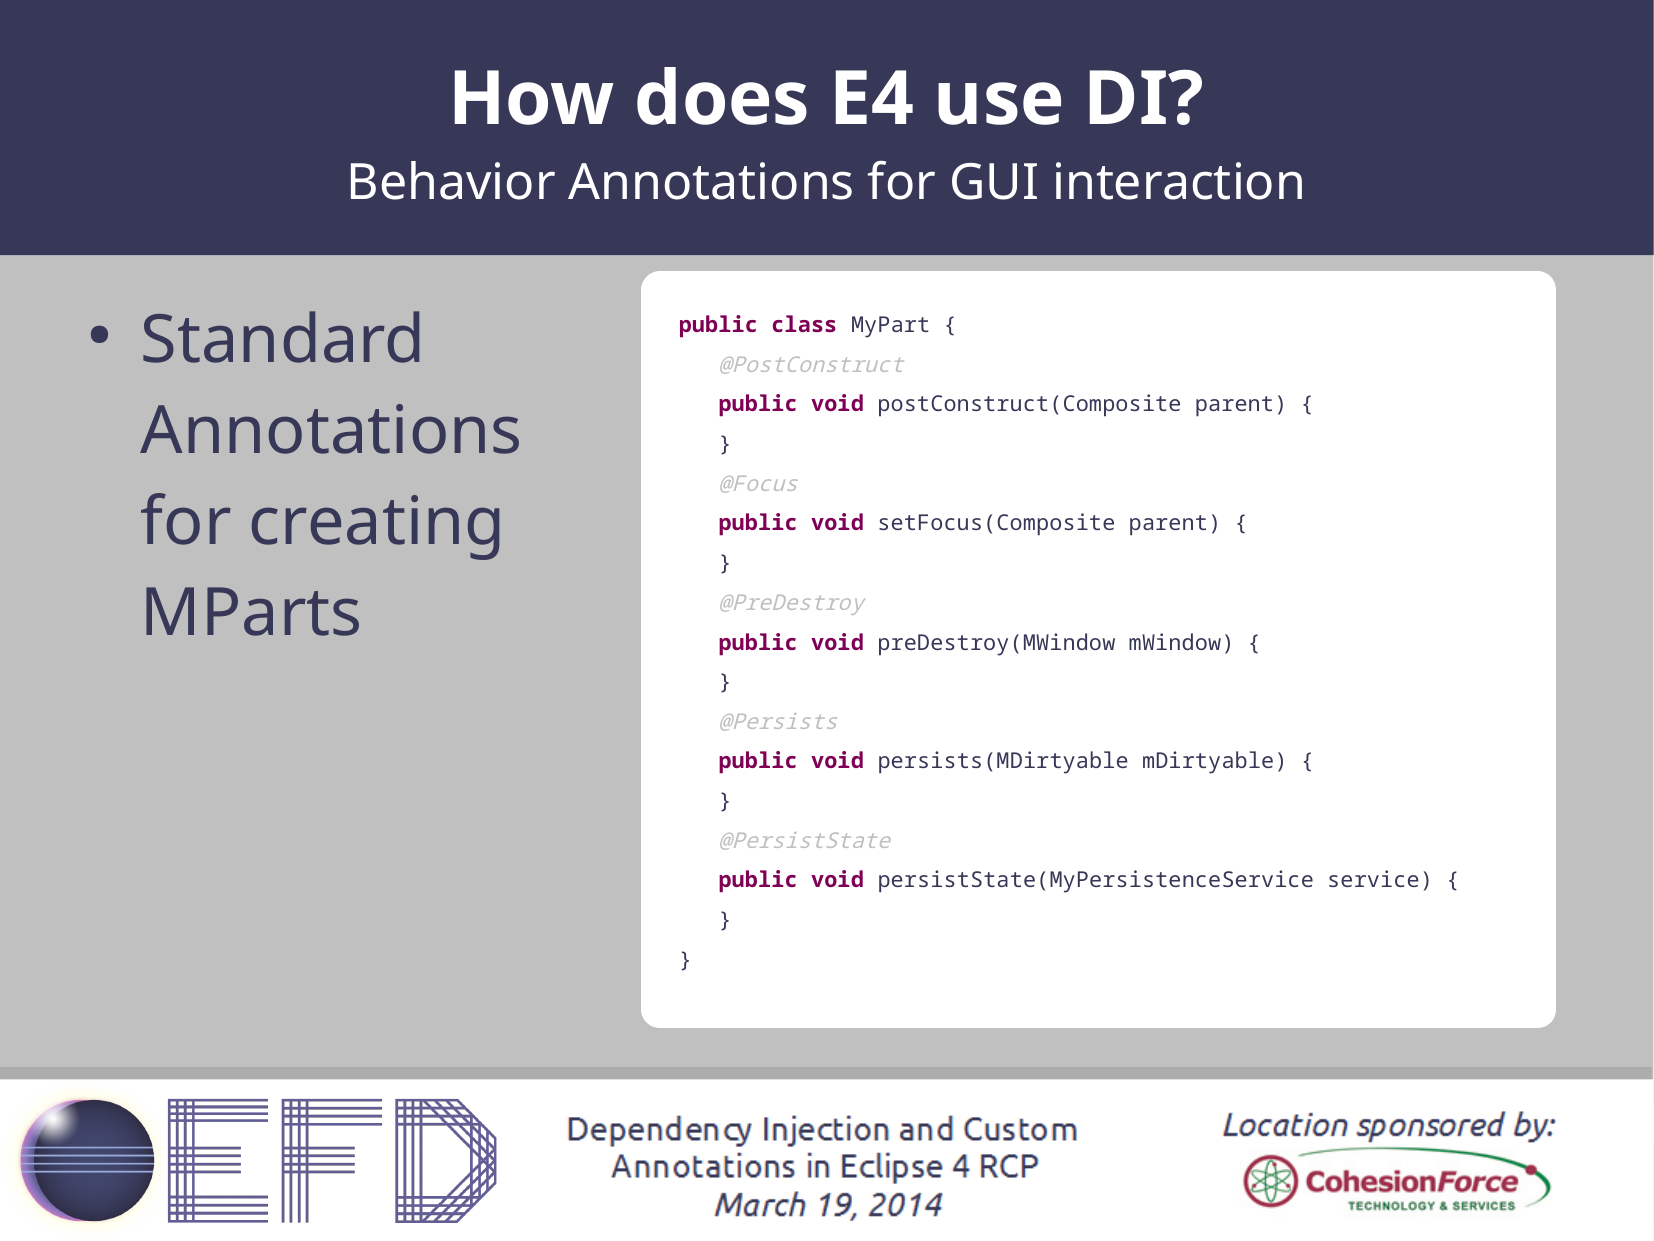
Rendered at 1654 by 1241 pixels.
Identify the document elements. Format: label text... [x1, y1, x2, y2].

list public class MyPart { @PostConstruct public void postConstruct(Composite parent) { } @Focus public void setFocus(Composite parent) { } @PreDestroy public void preDestroy(MWindow mWindow) { } @Persists public void persists(MDirtyable mDirtyable) { } @PersistState public void persistState(MyPersistenceService service) { } } [660, 290, 1538, 1010]
picture [549, 1082, 1105, 1241]
picture [1110, 1104, 1654, 1241]
picture [0, 1079, 497, 1241]
title How does E4 use DI? Behavior Annotations for GUI interaction [82, 25, 1571, 233]
list Standard Annotations for creating MParts [70, 291, 616, 1111]
